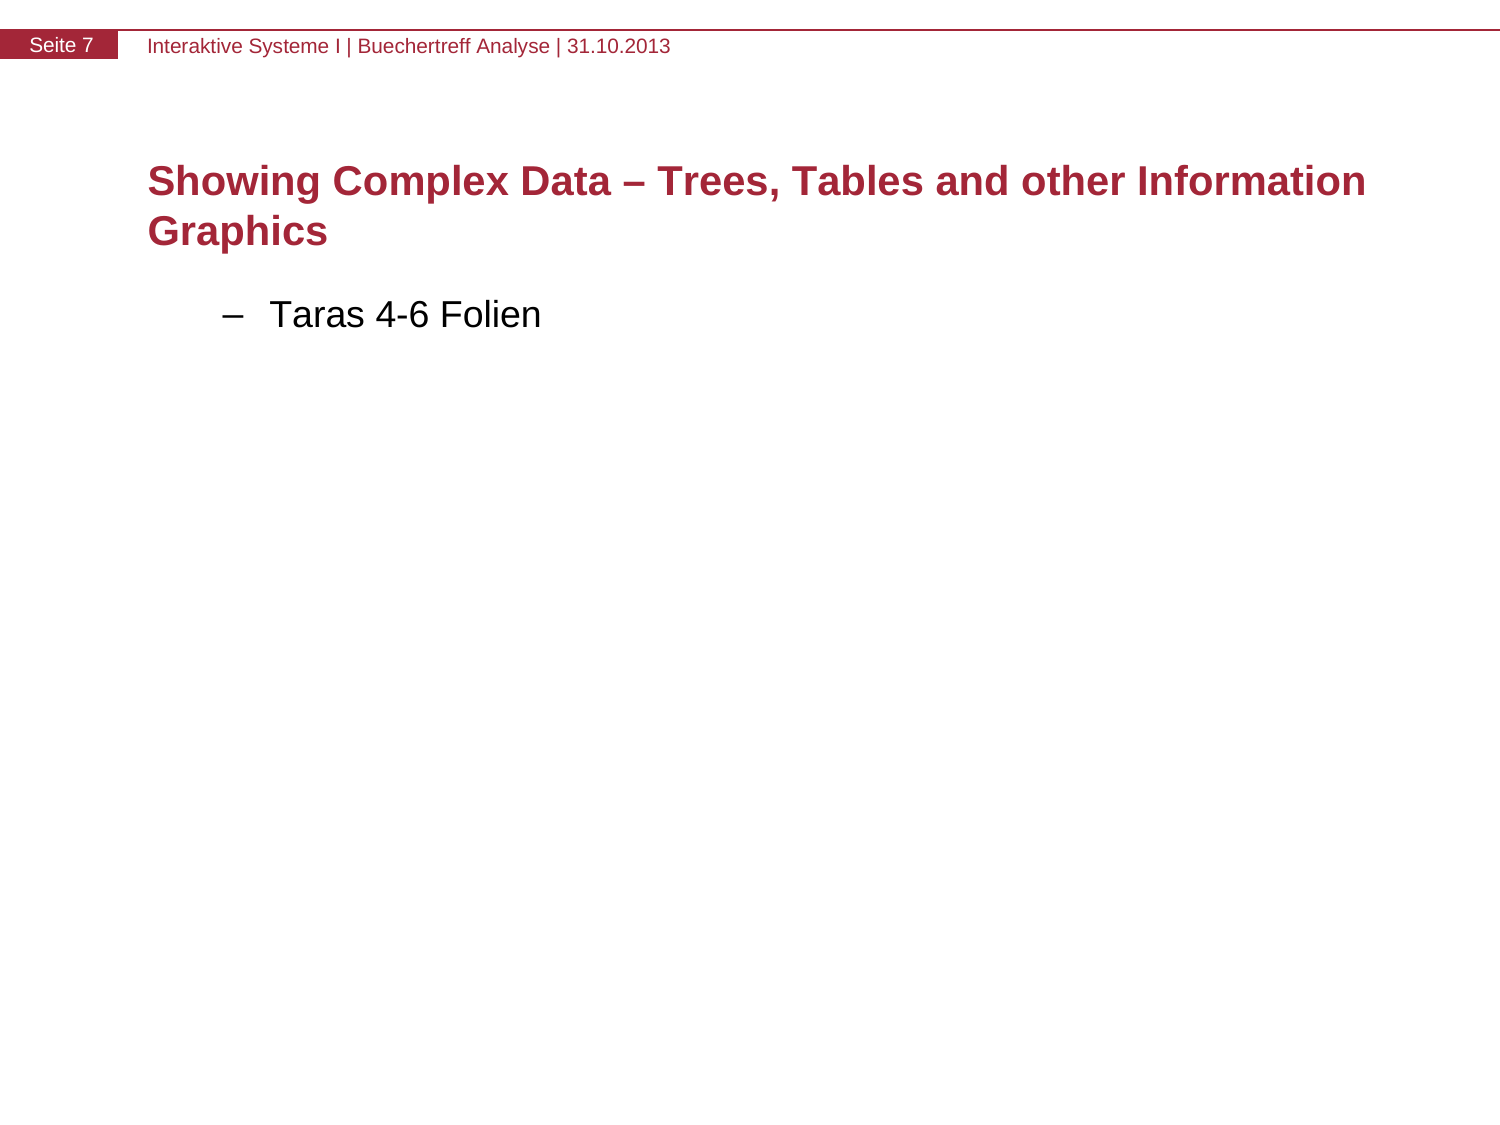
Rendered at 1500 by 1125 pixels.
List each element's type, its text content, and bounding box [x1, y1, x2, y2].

list Taras 4-6 Folien [132, 287, 1371, 888]
title Showing Complex Data – Trees, Tables and other Information Graphics [132, 146, 1413, 262]
